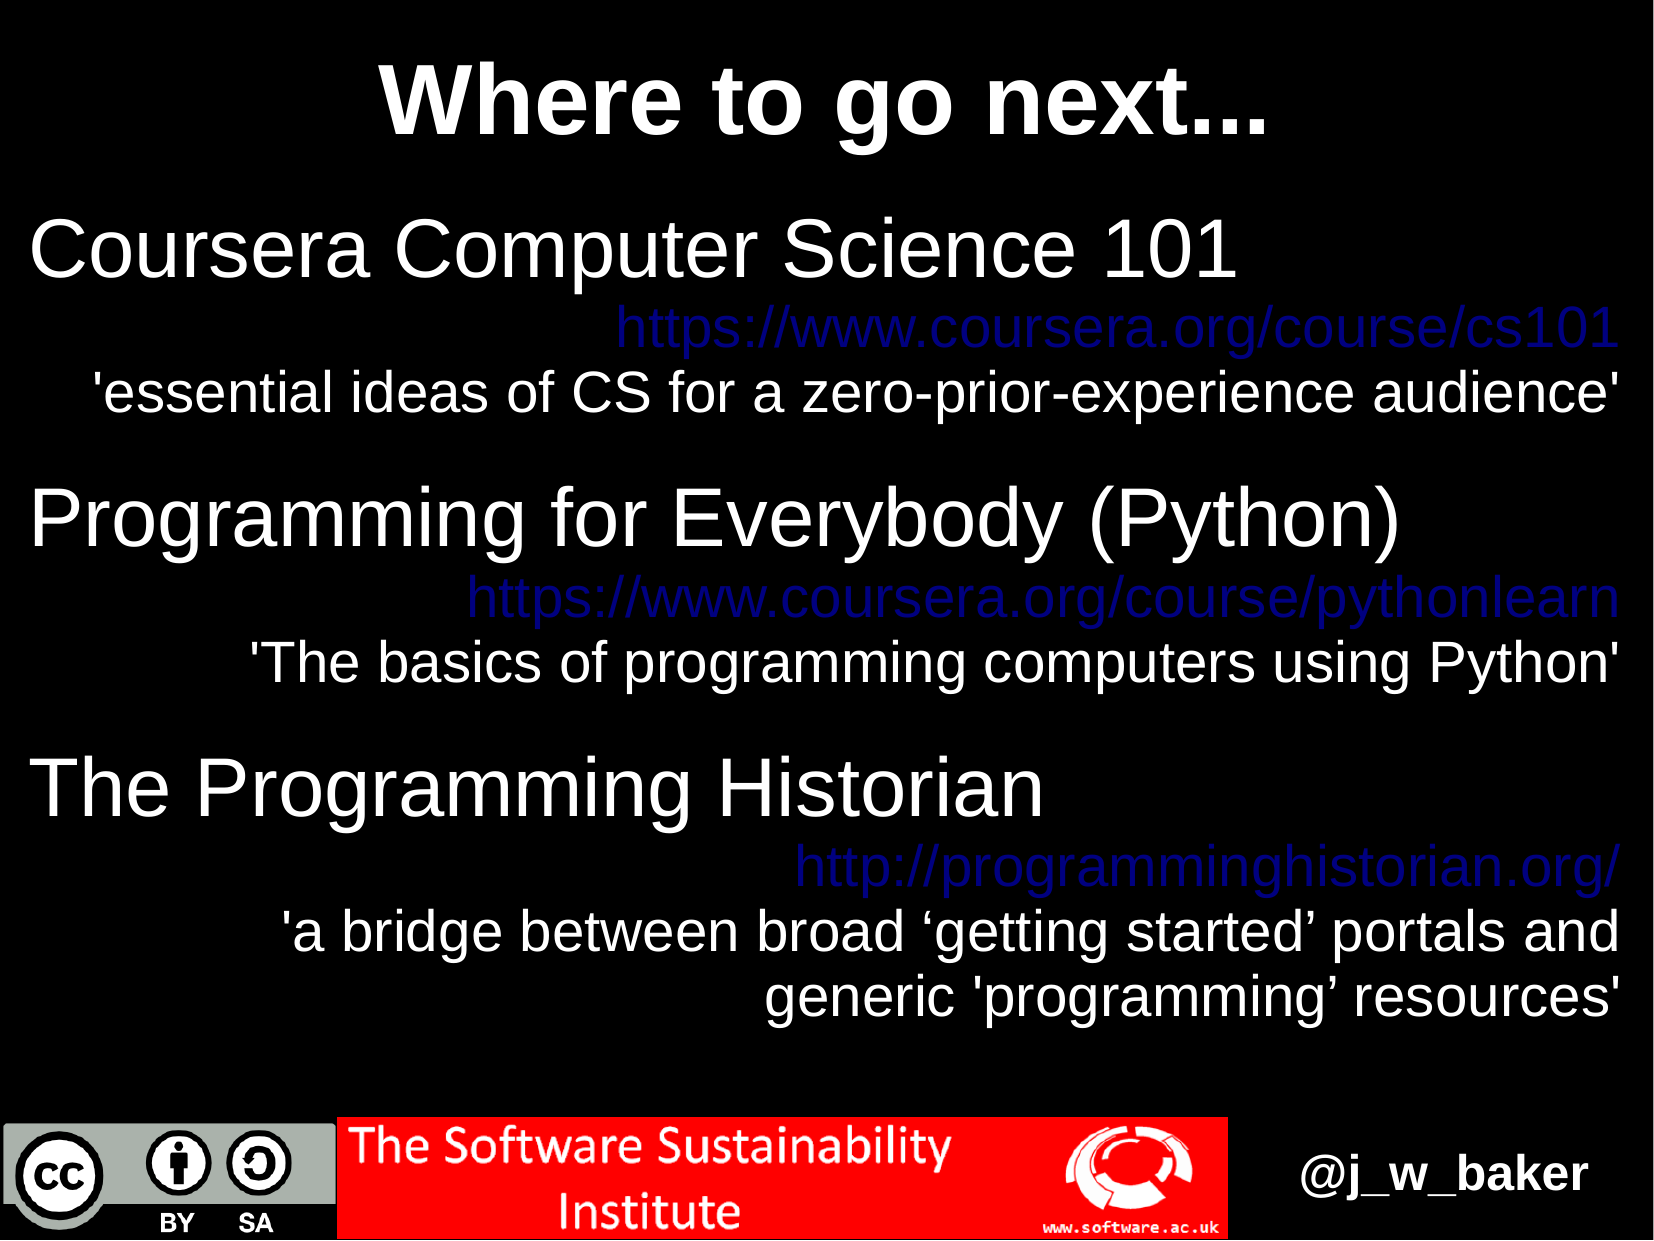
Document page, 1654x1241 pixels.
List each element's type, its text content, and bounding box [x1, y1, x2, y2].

text_box @j_w_baker [1266, 1085, 1622, 1241]
text_box Where to go next... Coursera Computer Science 101 https://www.coursera.org/course/cs101 'essential ideas of CS for a zero-prior-experience audience' Programming for Everybody (Python) https://www.coursera.org/course/pythonlearn 'The basics of programming computers using Python' The Programming Historian http://programminghistorian.org/ 'a bridge between broad ‘getting started’ portals and generic 'programming’ resources' [28, 41, 1623, 1032]
picture [0, 1117, 1228, 1239]
